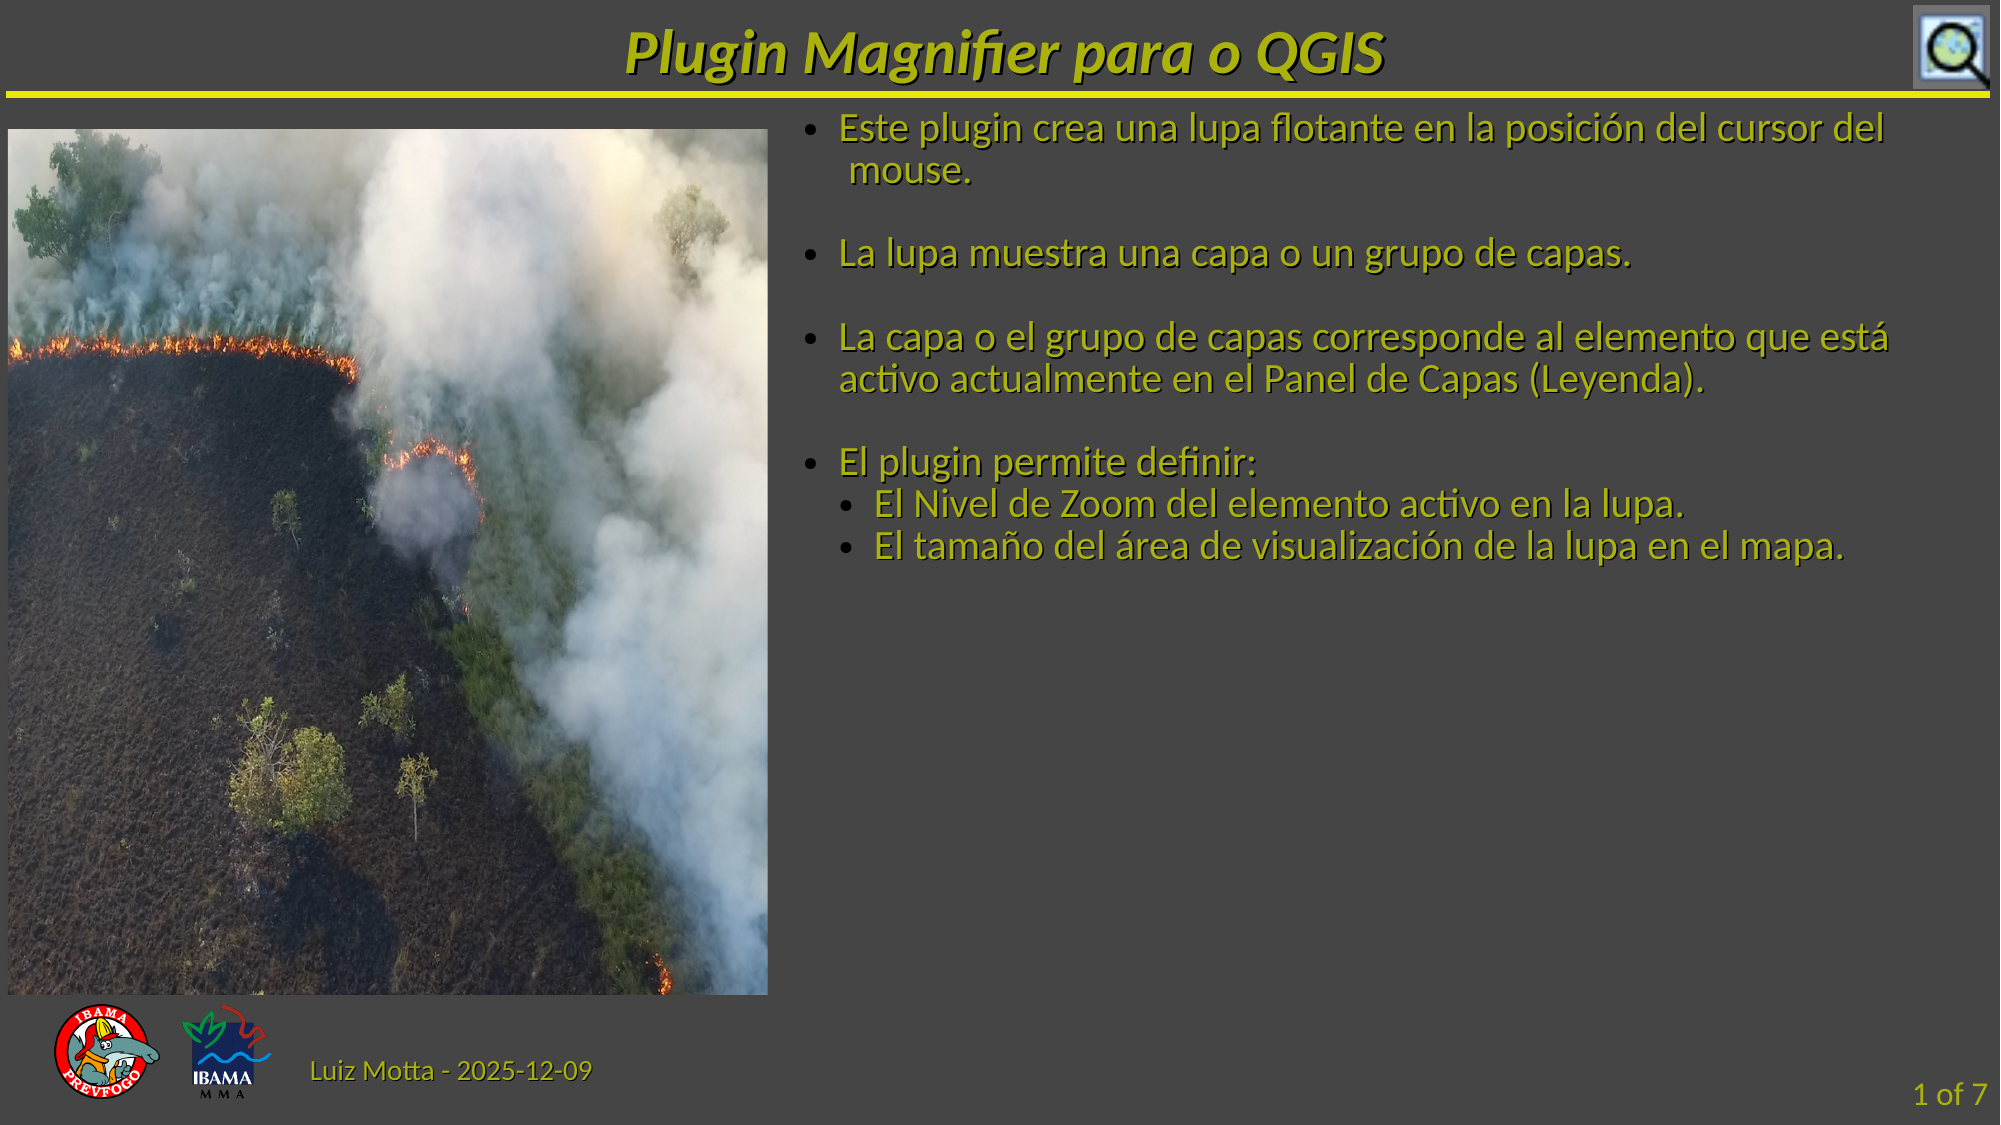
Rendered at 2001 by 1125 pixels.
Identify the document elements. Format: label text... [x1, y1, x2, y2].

picture [54, 1004, 160, 1099]
text_box Este plugin crea una lupa flotante en la posición del cursor del mouse. La lupa muestra una capa o un grupo de capas. La capa o el grupo de capas corresponde al elemento que está activo actualmente en el Panel de Capas (Leyenda). El plugin permite definir: El Nivel de Zoom del elemento activo en la lupa. El tamaño del área de visualización de la lupa en el mapa. [803, 110, 2000, 800]
text_box <número> of 7 [1757, 1080, 1989, 1125]
picture [1913, 5, 1990, 89]
picture [173, 1004, 272, 1099]
subtitle Plugin Magnifier para o QGIS [9, 11, 2000, 95]
text_box Luiz Motta - 2025-12-09 [295, 1051, 768, 1106]
picture [7, 129, 768, 996]
